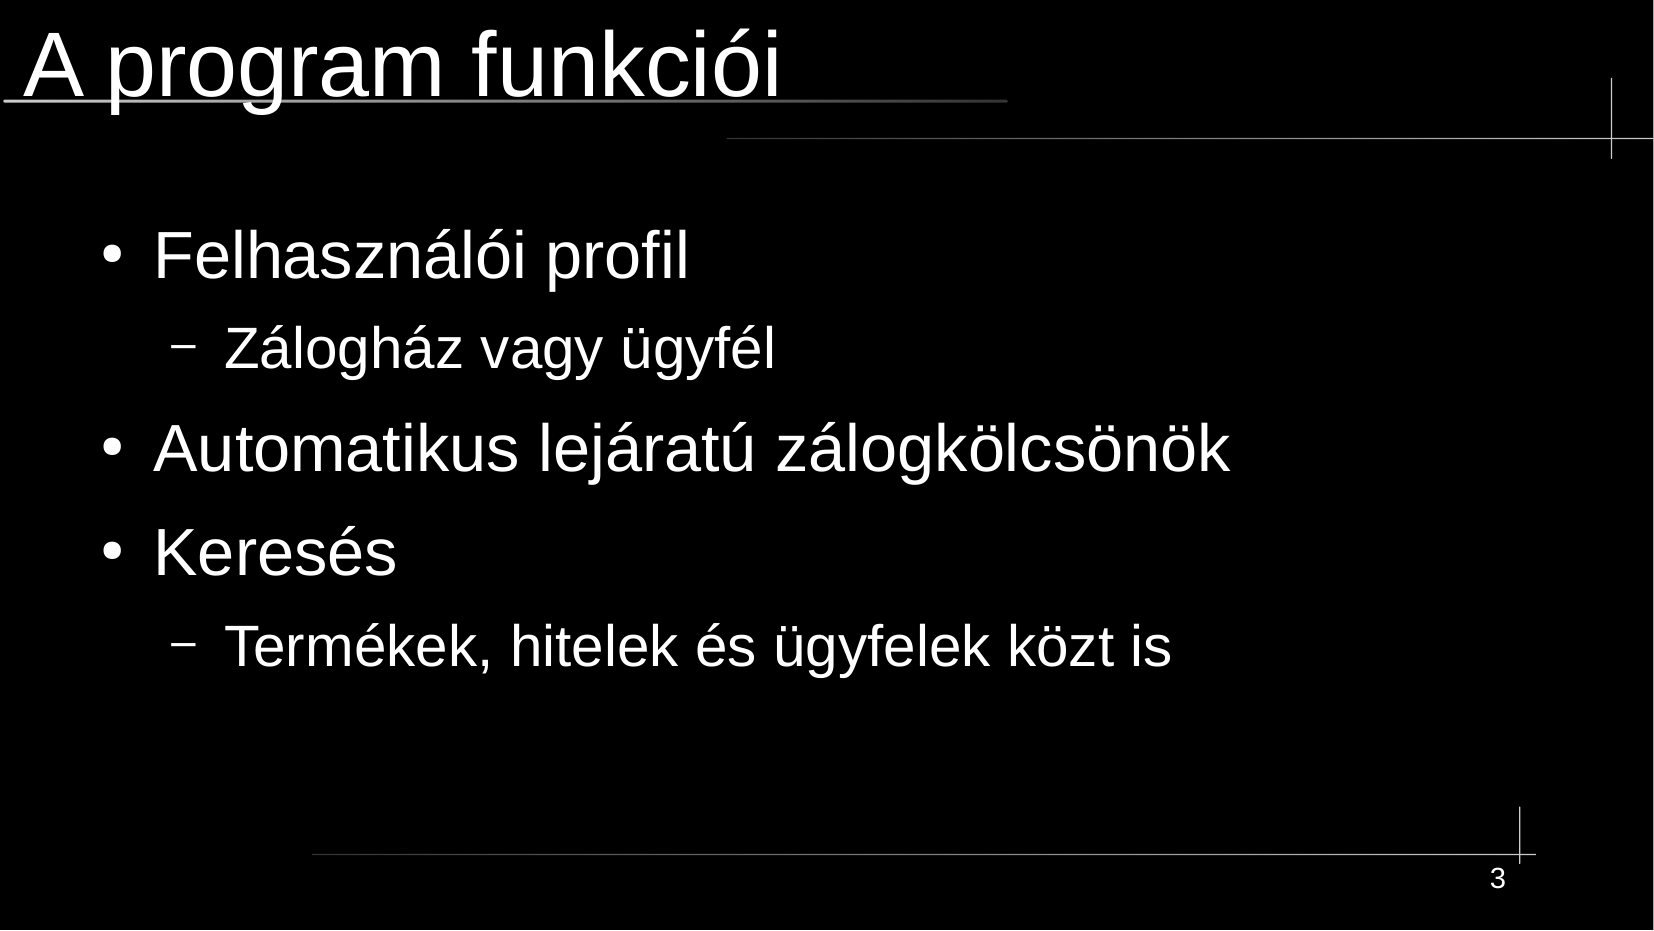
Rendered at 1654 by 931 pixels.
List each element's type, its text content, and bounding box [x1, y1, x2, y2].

title A program funkciói [23, 11, 1589, 119]
list Felhasználói profil Zálogház vagy ügyfél Automatikus lejáratú zálogkölcsönök Keresés Termékek, hitelek és ügyfelek közt is [82, 217, 1571, 758]
